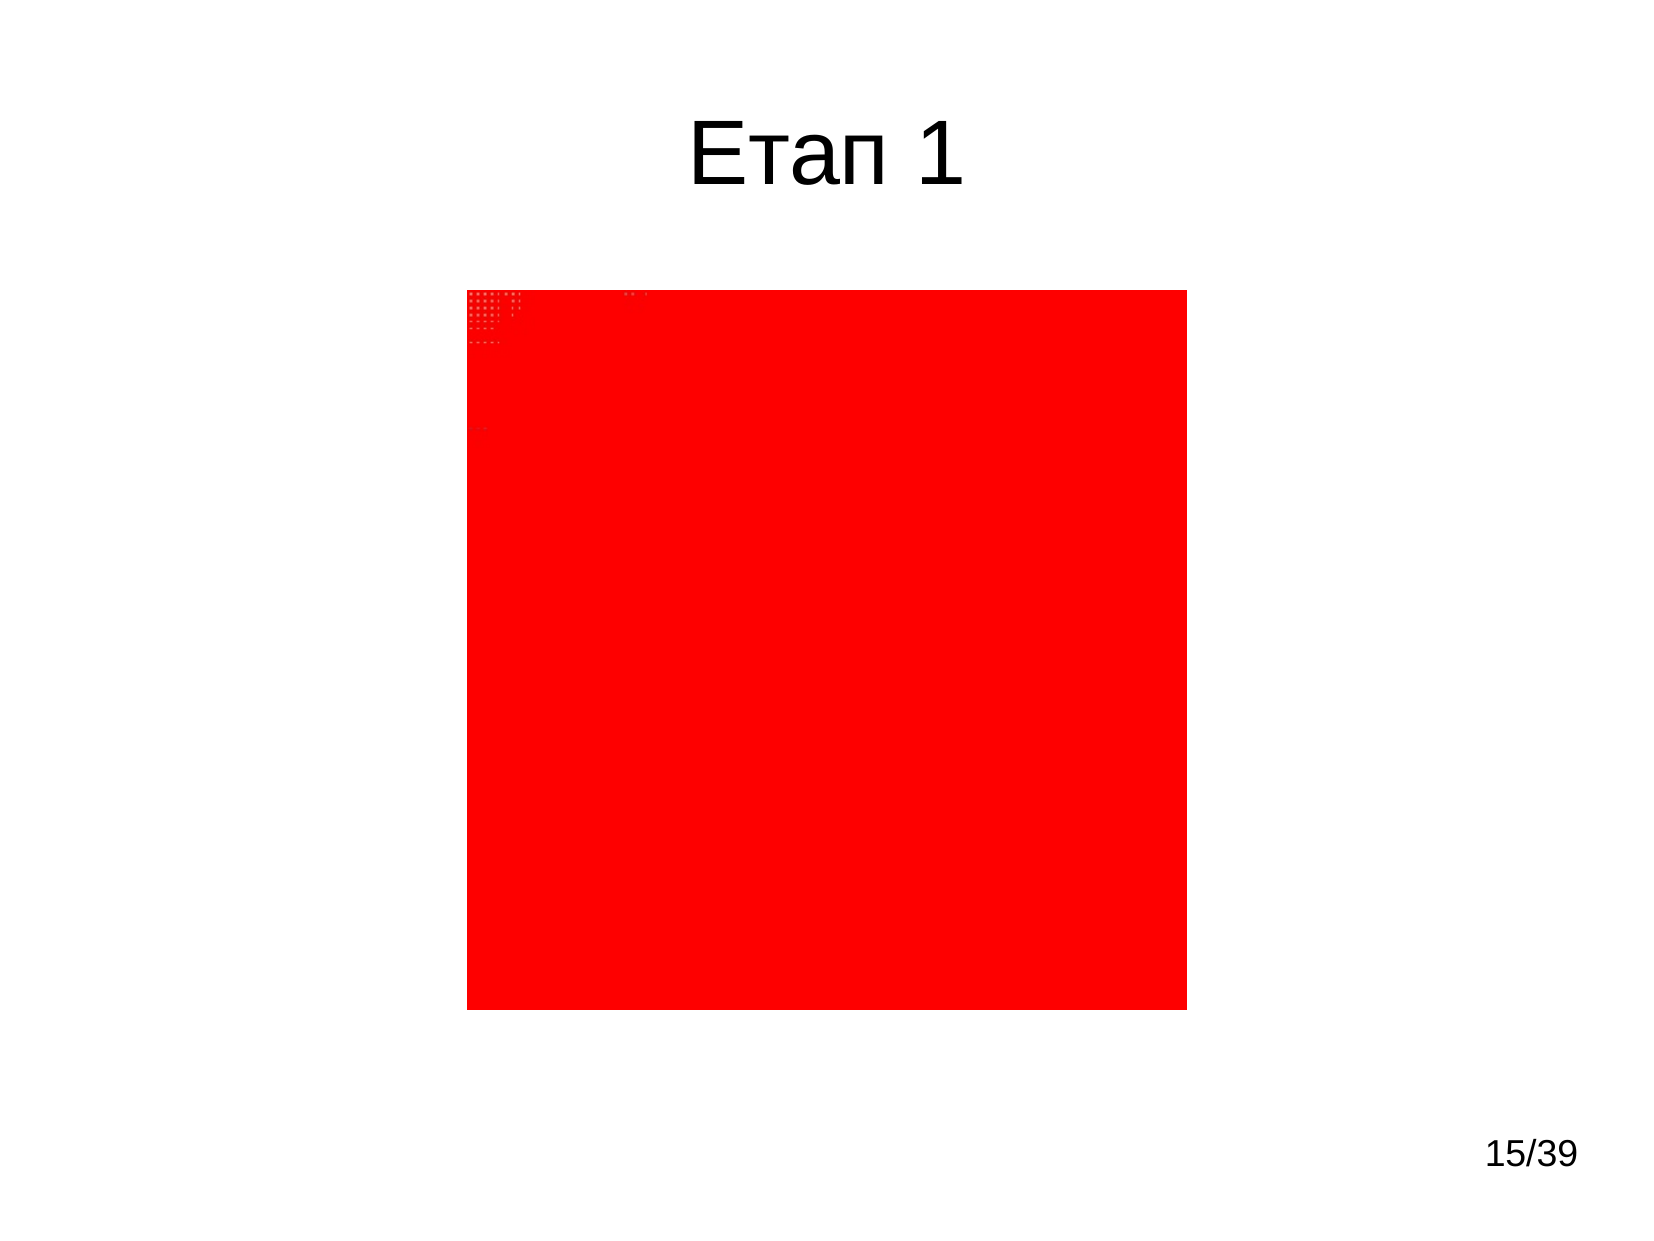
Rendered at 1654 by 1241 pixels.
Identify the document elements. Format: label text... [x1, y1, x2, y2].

text_box 15/39 [1470, 1125, 1606, 1182]
title Етап 1 [82, 49, 1571, 257]
picture [467, 290, 1187, 1010]
